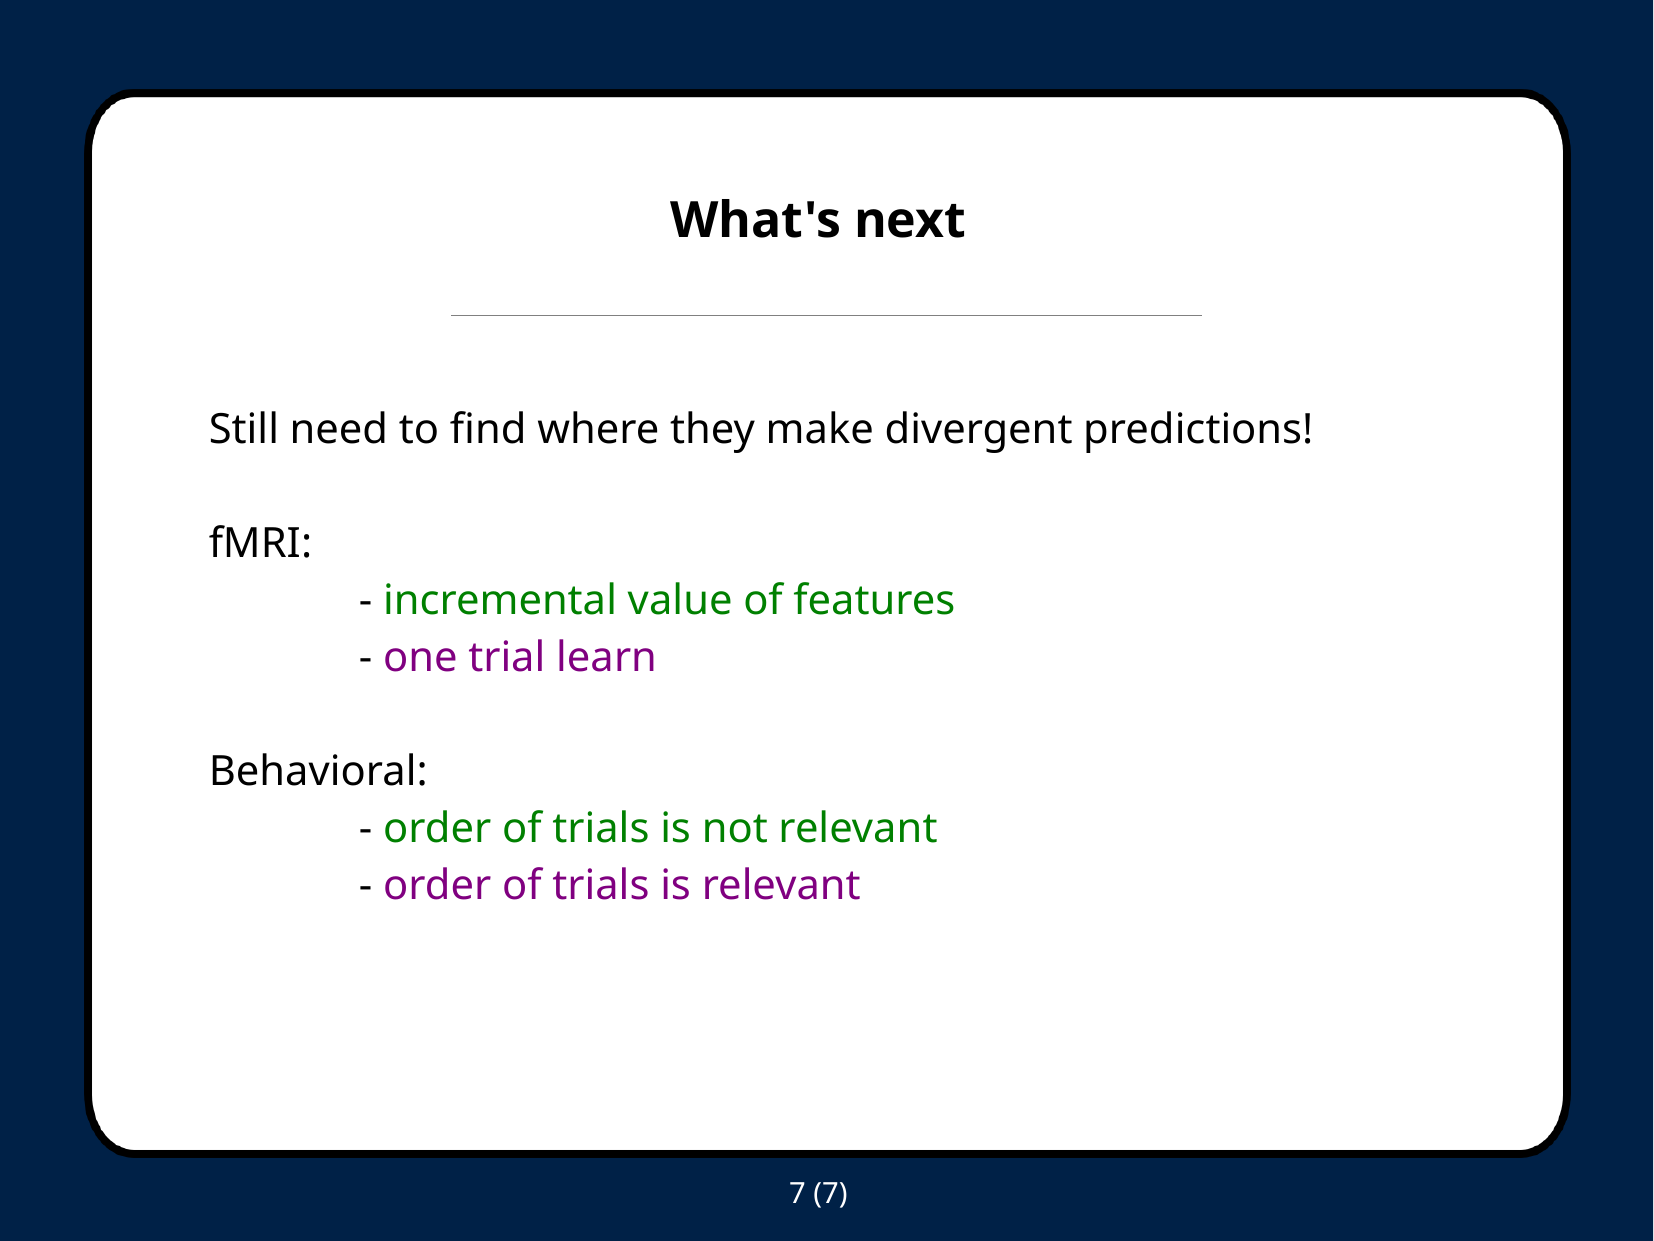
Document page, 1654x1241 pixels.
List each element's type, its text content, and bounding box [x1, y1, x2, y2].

title What's next [74, 188, 1562, 247]
title Still need to find where they make divergent predictions! fMRI: - incremental value of features - one trial learn Behavioral: - order of trials is not relevant - order of trials is relevant [208, 445, 1439, 979]
picture [0, 0, 1654, 1241]
title 7 (7) [74, 1170, 1562, 1214]
